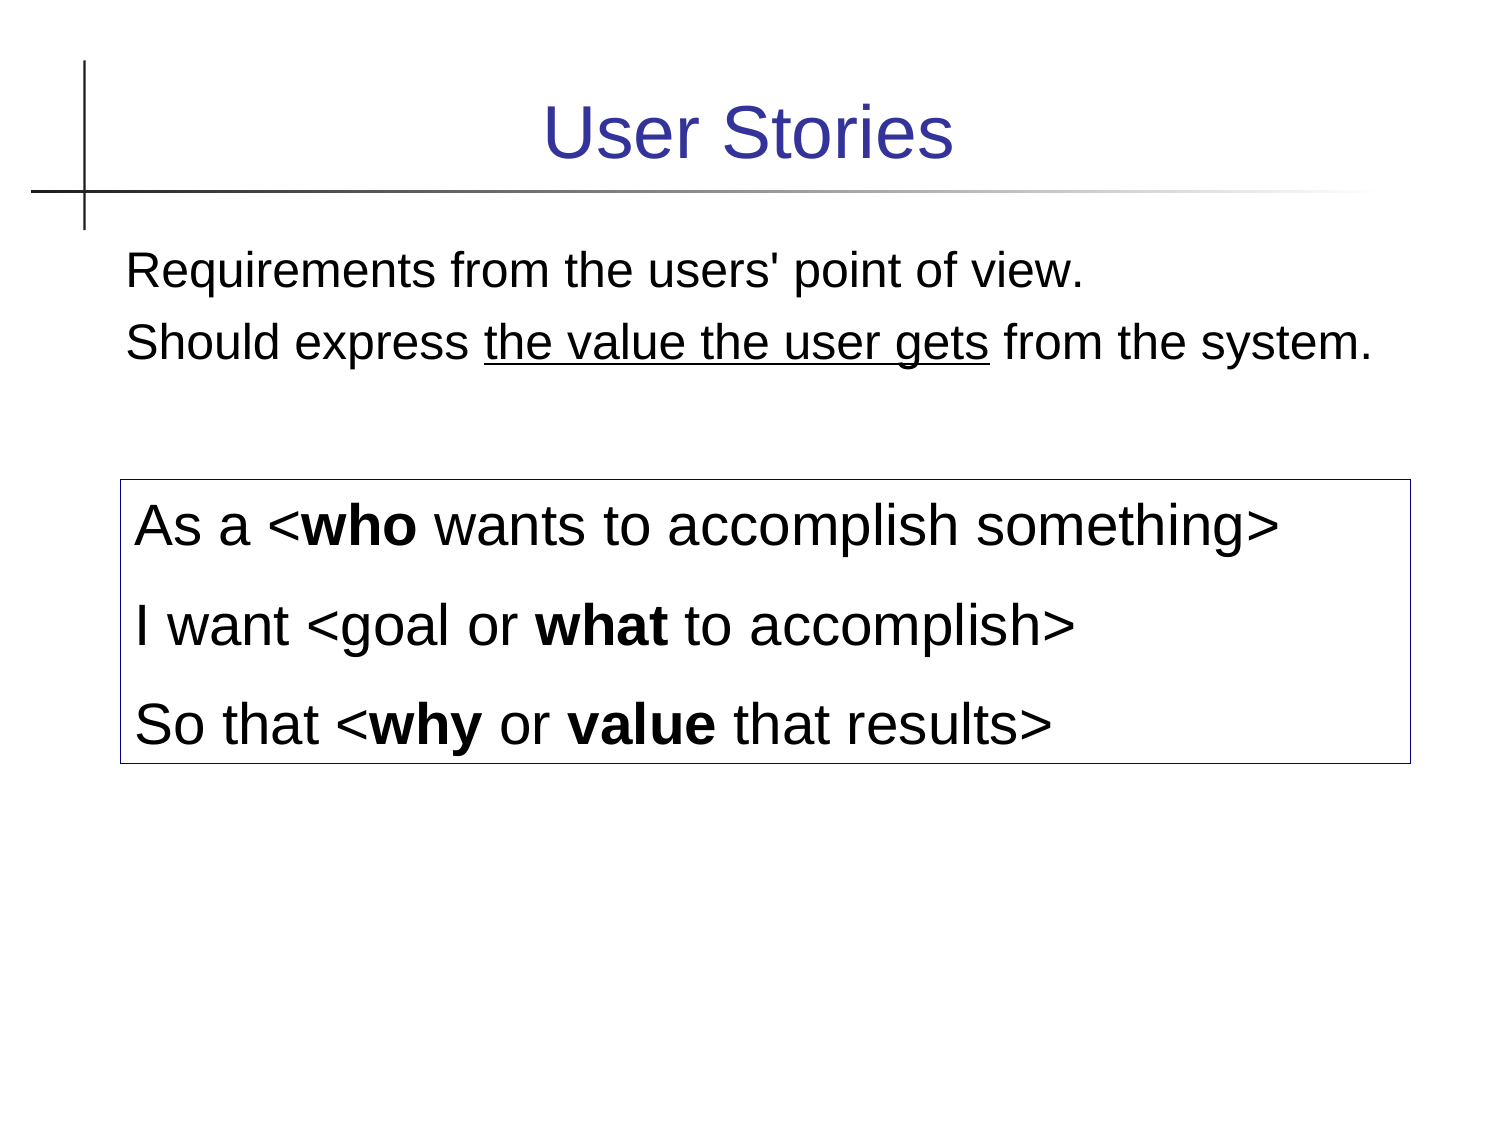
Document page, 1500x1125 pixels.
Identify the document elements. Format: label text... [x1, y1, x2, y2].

text_box As a <who wants to accomplish something> I want <goal or what to accomplish> So that <why or value that results> [120, 479, 1411, 764]
list Requirements from the users' point of view. Should express the value the user gets from the system. [110, 229, 1408, 436]
title User Stories [100, 42, 1397, 182]
